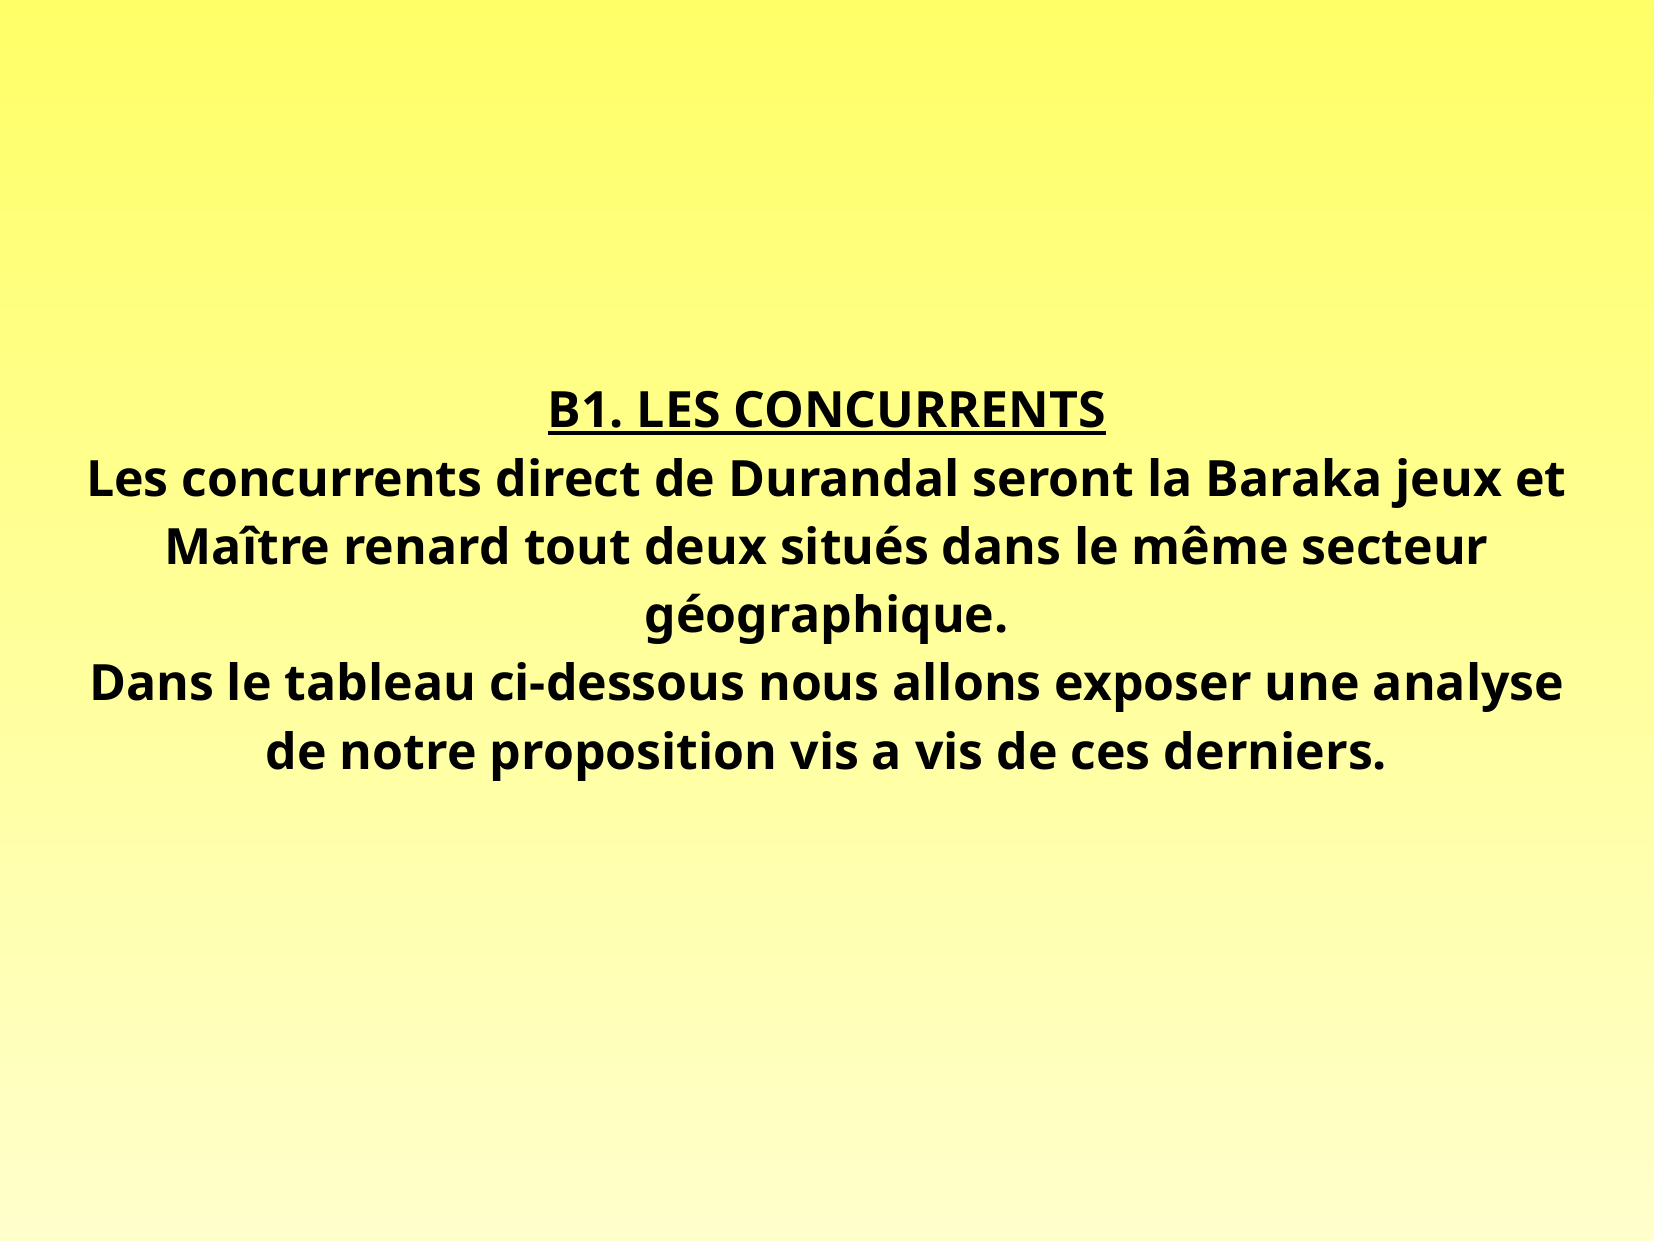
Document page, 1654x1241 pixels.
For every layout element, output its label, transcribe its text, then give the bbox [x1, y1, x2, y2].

subtitle B1. LES CONCURRENTS Les concurrents direct de Durandal seront la Baraka jeux et Maître renard tout deux situés dans le même secteur géographique. Dans le tableau ci-dessous nous allons exposer une analyse de notre proposition vis a vis de ces derniers. [82, 49, 1571, 1109]
